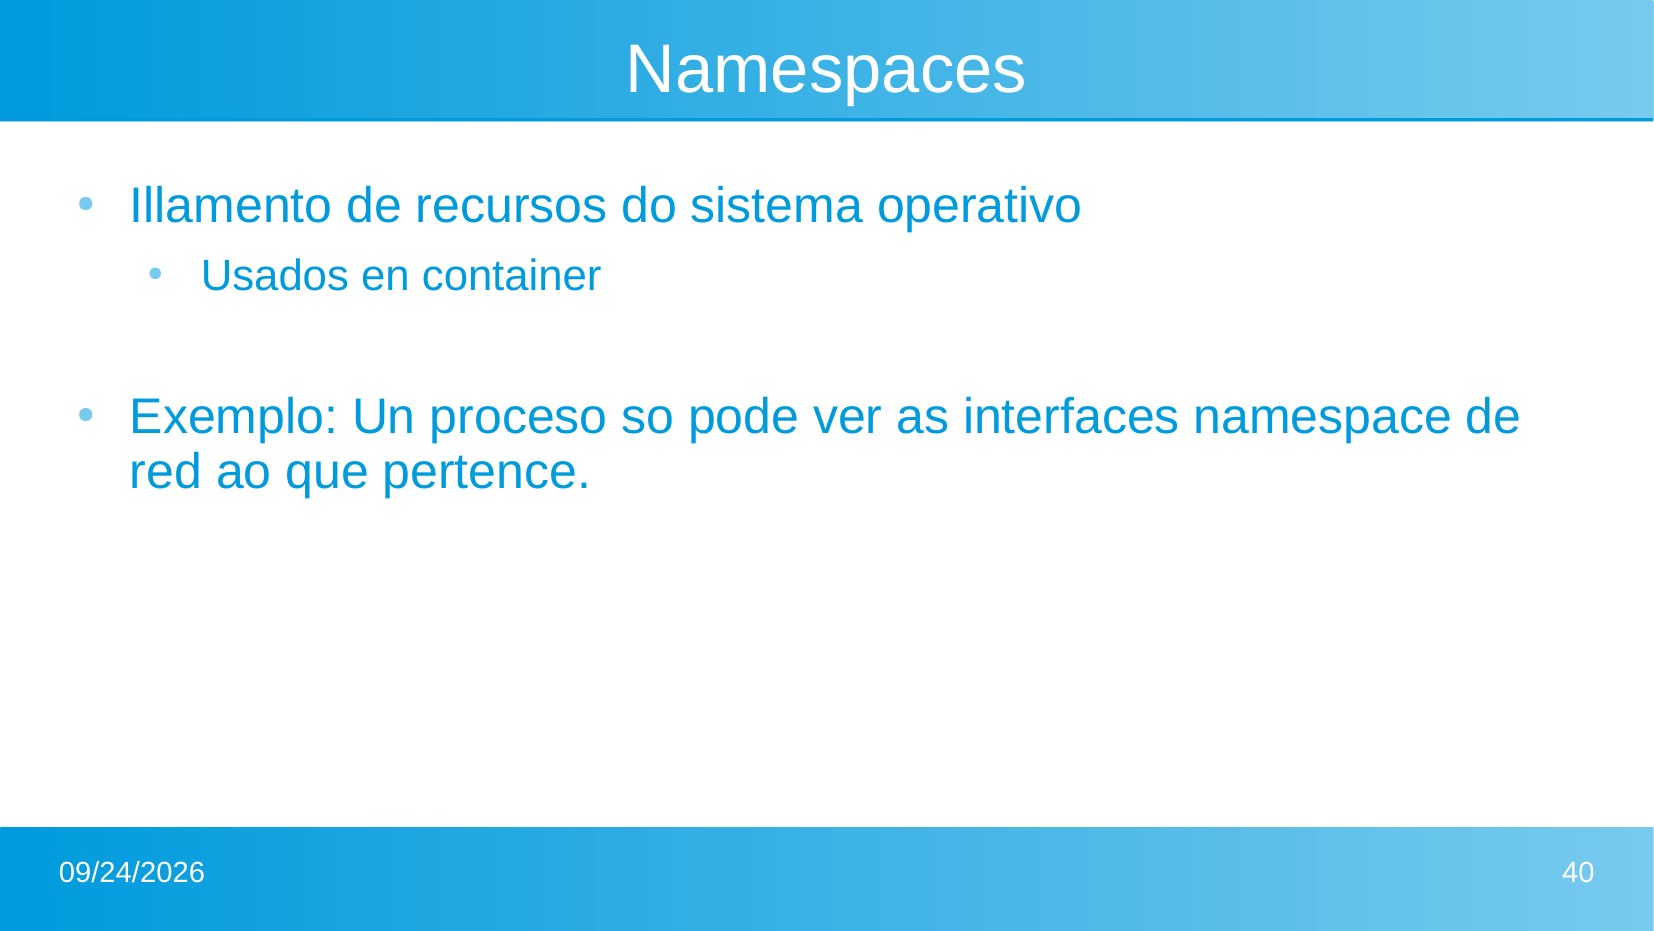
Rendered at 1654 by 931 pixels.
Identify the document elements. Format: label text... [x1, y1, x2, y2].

list Illamento de recursos do sistema operativo Usados en container Exemplo: Un proceso so pode ver as interfaces namespace de red ao que pertence. [59, 177, 1595, 768]
title Namespaces [59, 29, 1595, 108]
